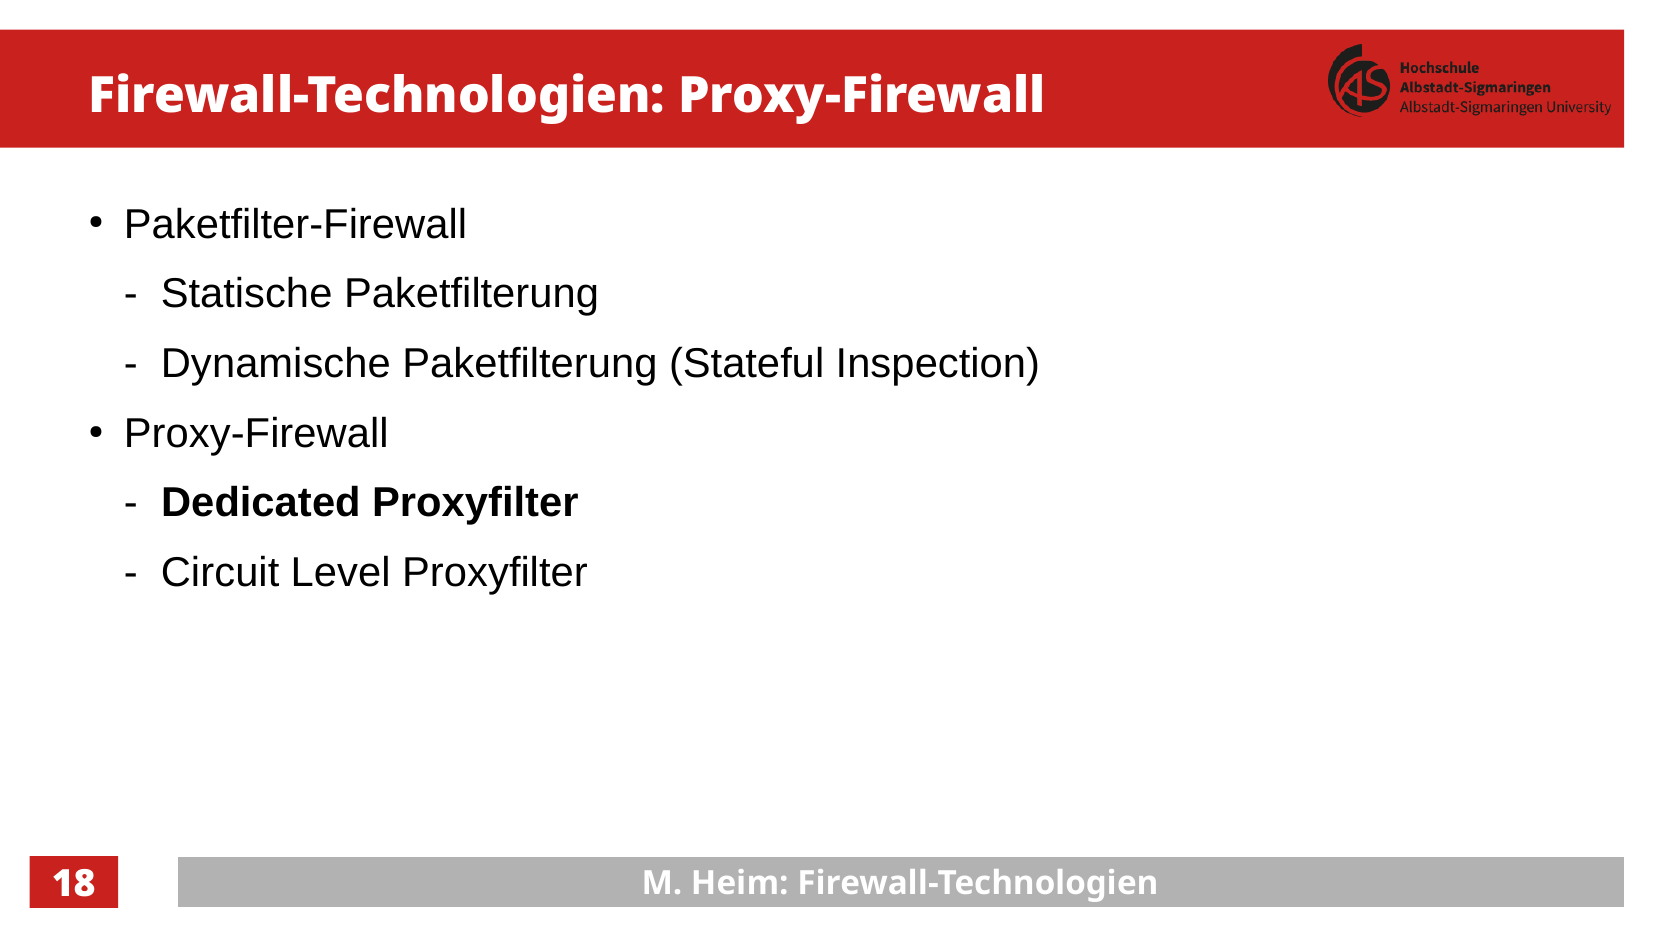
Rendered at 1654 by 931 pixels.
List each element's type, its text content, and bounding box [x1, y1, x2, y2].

title Firewall-Technologien: Proxy-Firewall [88, 53, 1359, 128]
list Paketfilter-Firewall - Statische Paketfilterung - Dynamische Paketfilterung (Stateful Inspection) Proxy-Firewall - Dedicated Proxyfilter - Circuit Level Proxyfilter [88, 177, 1565, 798]
picture [1328, 0, 1611, 162]
